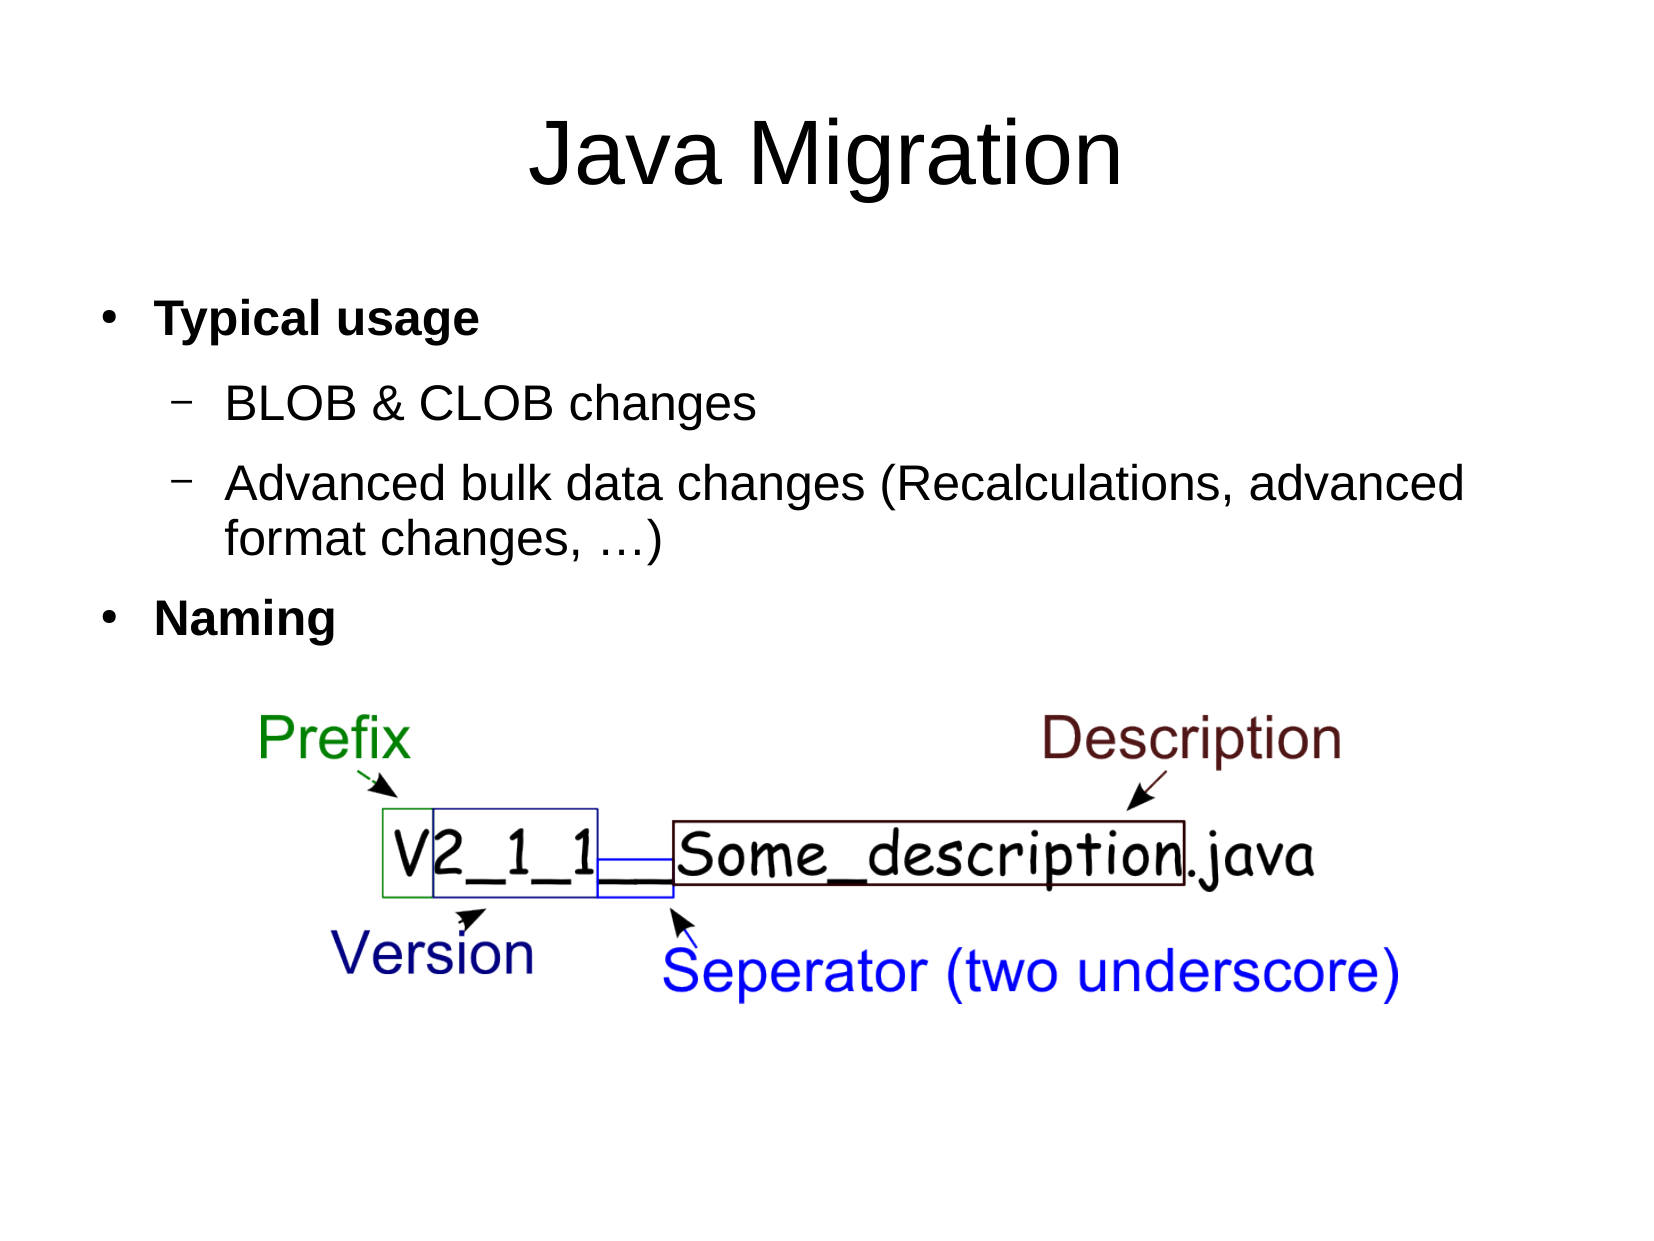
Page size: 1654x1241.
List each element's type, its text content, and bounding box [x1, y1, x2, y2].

picture [261, 714, 1398, 1004]
title Java Migration [82, 49, 1571, 257]
list Typical usage BLOB & CLOB changes Advanced bulk data changes (Recalculations, advanced format changes, …) Naming [82, 290, 1571, 1010]
